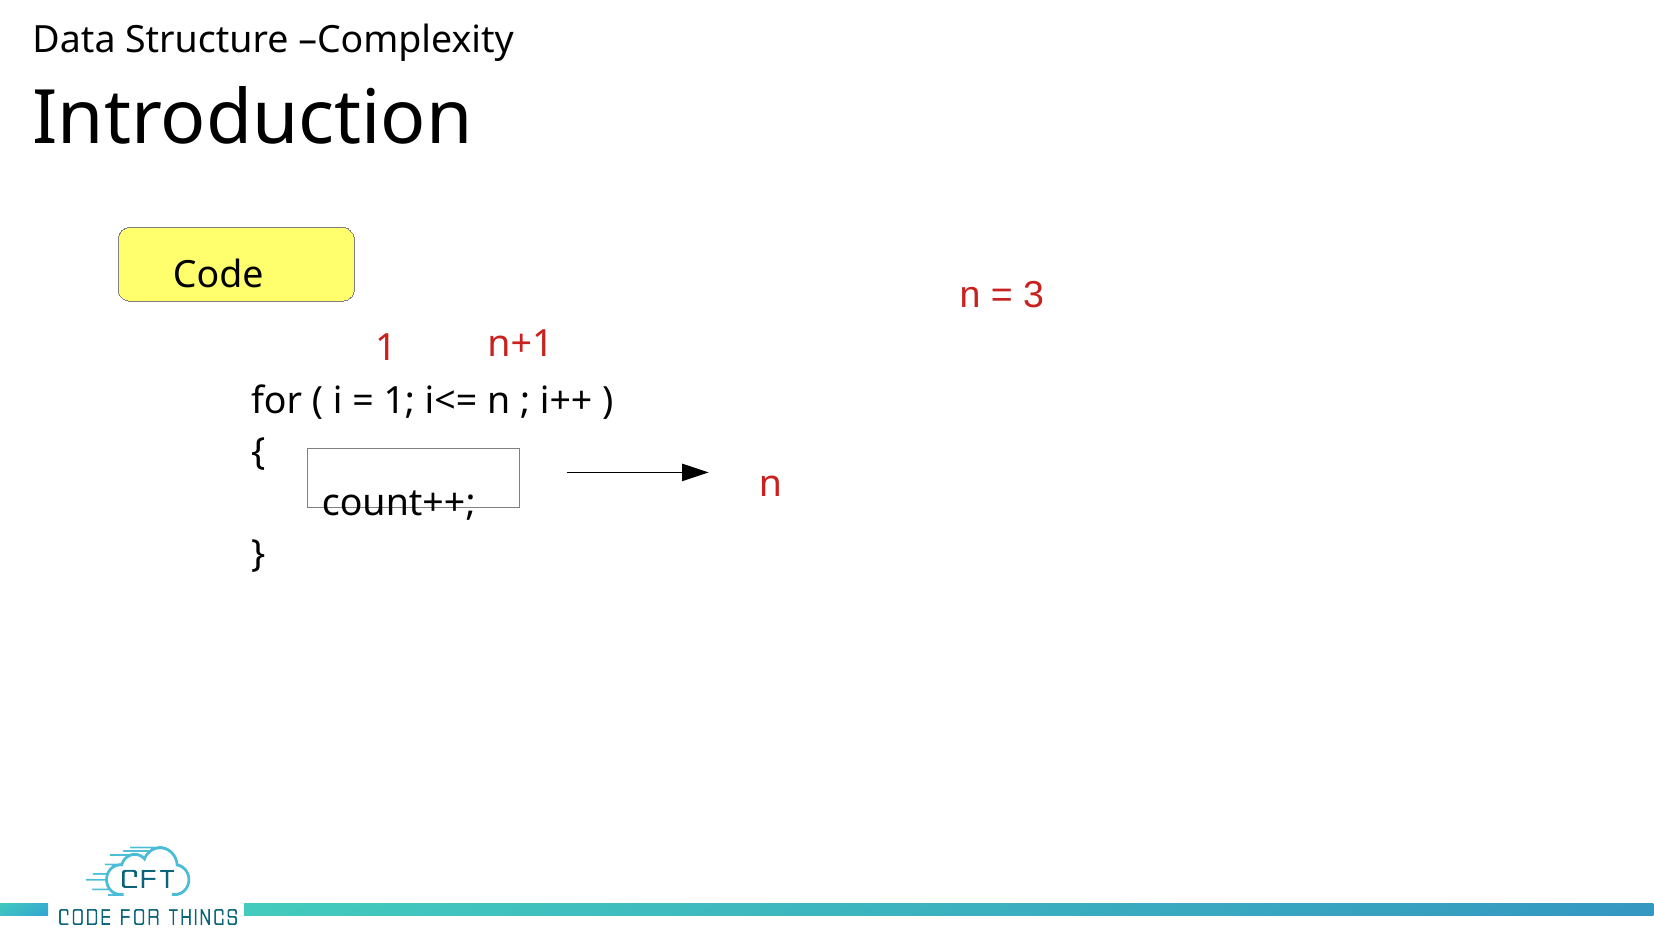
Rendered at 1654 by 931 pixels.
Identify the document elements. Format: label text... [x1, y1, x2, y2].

title Data Structure –Complexity Introduction [32, 12, 1184, 166]
text_box Code [158, 239, 308, 299]
text_box 1 [360, 312, 414, 372]
text_box n+1 [472, 309, 582, 368]
text_box [118, 227, 355, 302]
text_box n = 3 [944, 265, 1060, 323]
picture [59, 846, 237, 925]
text_box n [744, 448, 798, 508]
text_box for ( i = 1; i<= n ; i++ ) { count++; } [200, 366, 768, 556]
